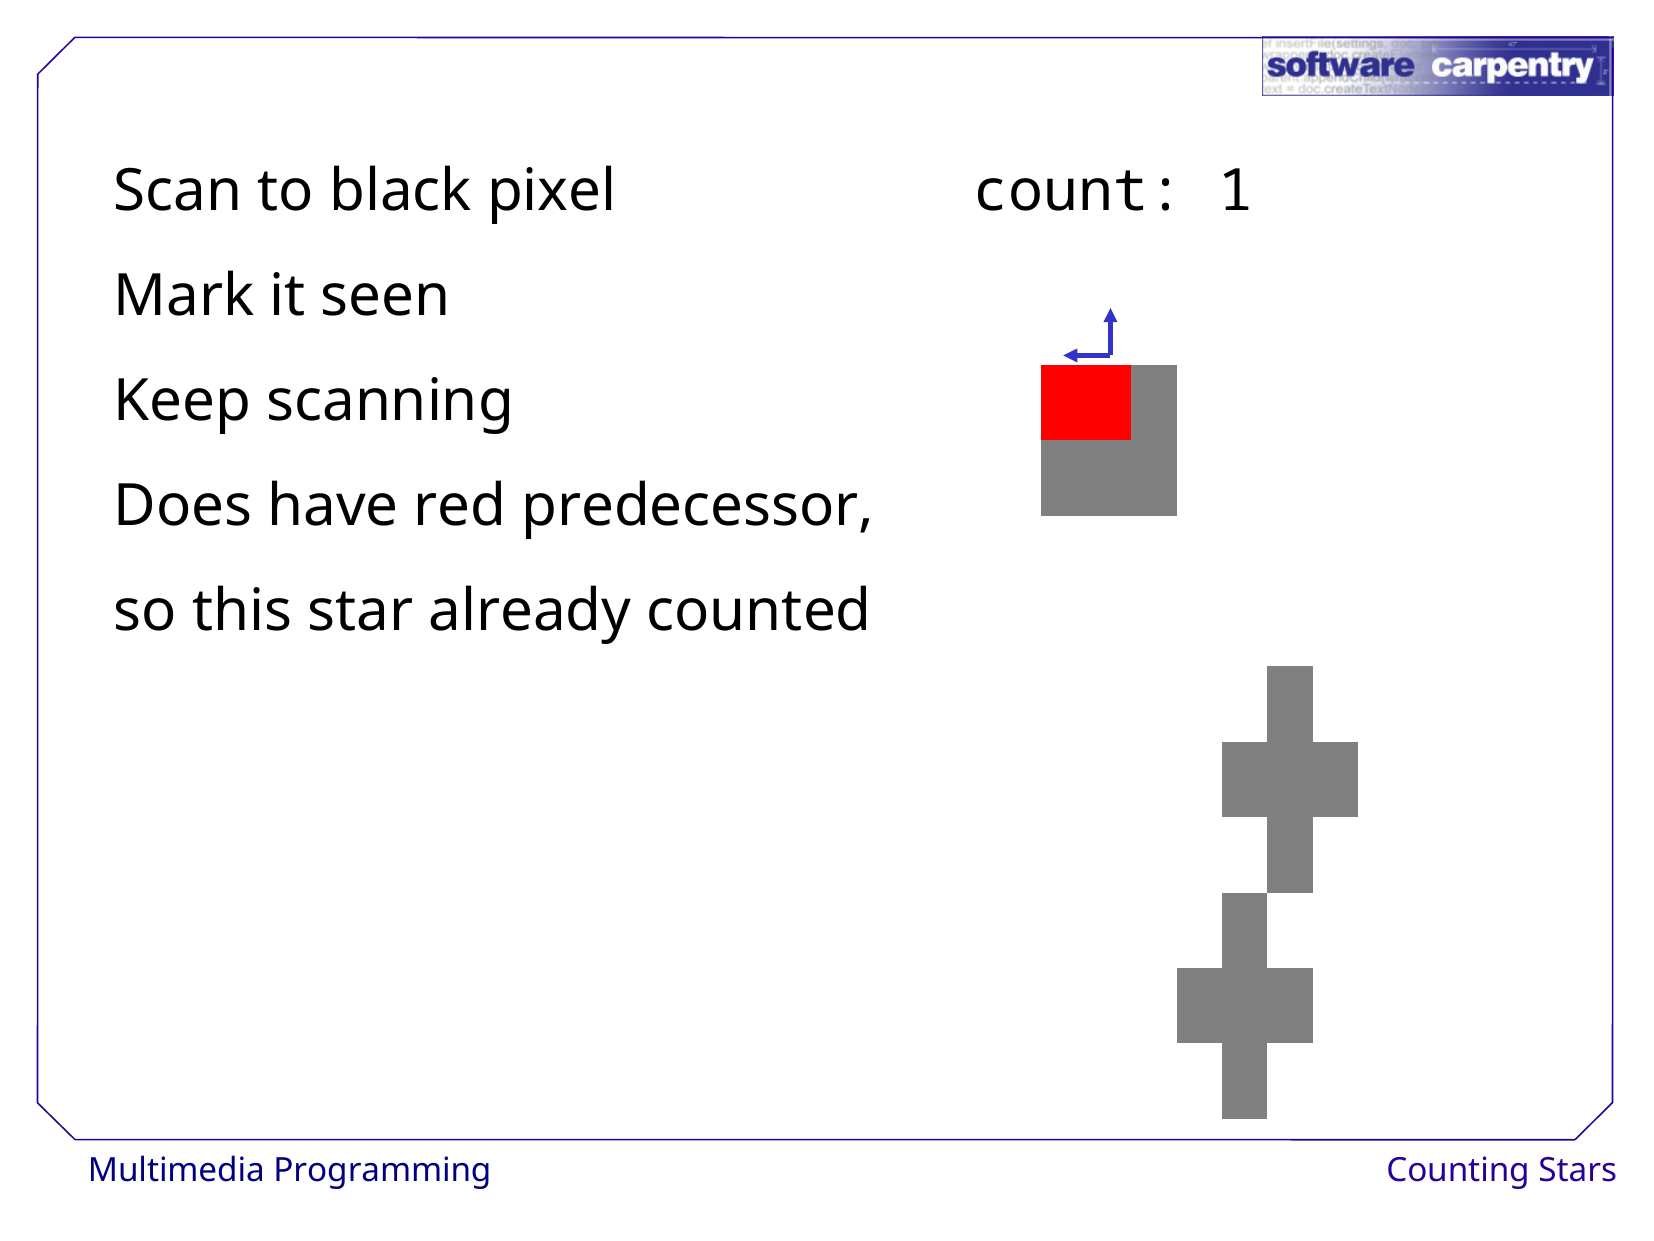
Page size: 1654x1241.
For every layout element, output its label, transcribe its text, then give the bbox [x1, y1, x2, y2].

table_header [1131, 289, 1177, 365]
table_cell [1086, 893, 1131, 968]
table_cell [995, 591, 1041, 666]
table_header [1222, 289, 1267, 365]
table_header [1267, 289, 1313, 365]
table_cell [1177, 1043, 1222, 1119]
table_cell [1086, 591, 1131, 666]
table_cell [1131, 742, 1177, 817]
table_cell [1041, 742, 1086, 817]
table_cell [950, 666, 995, 742]
table_cell [1222, 591, 1267, 666]
table_cell [1131, 666, 1177, 742]
table_cell [1041, 516, 1086, 591]
table_cell [1267, 1119, 1313, 1194]
table_cell [1041, 440, 1086, 516]
table_cell [1358, 968, 1403, 1043]
table_cell [1177, 817, 1222, 893]
table_cell [1358, 817, 1403, 893]
table_cell [950, 817, 995, 893]
table_cell [950, 365, 995, 440]
table_cell [1131, 1043, 1177, 1119]
table_cell [1086, 968, 1131, 1043]
table_cell [995, 968, 1041, 1043]
table_cell [1358, 666, 1403, 742]
table_cell [1358, 365, 1403, 440]
picture [1262, 36, 1614, 96]
table_cell [1313, 516, 1358, 591]
table_cell [1313, 893, 1358, 968]
table_cell [1041, 666, 1086, 742]
table_cell [995, 440, 1041, 516]
table_cell [1267, 742, 1313, 817]
table_cell [1222, 1119, 1267, 1194]
table_cell [1086, 365, 1131, 440]
table_cell [1313, 591, 1358, 666]
table_cell [950, 742, 995, 817]
table_cell [1086, 666, 1131, 742]
table_cell [995, 1119, 1041, 1194]
table_cell [1041, 817, 1086, 893]
table_cell [1313, 742, 1358, 817]
table_cell [1131, 440, 1177, 516]
table_cell [1086, 1119, 1131, 1194]
table_cell [1131, 365, 1177, 440]
table_cell [1222, 893, 1267, 968]
table_cell [1177, 968, 1222, 1043]
table_cell [1086, 440, 1131, 516]
table_cell [1041, 365, 1086, 440]
table_header [1358, 289, 1403, 365]
table_cell [1267, 817, 1313, 893]
table_cell [1086, 817, 1131, 893]
table_cell [1267, 516, 1313, 591]
table_cell [1177, 591, 1222, 666]
table_cell [950, 1043, 995, 1119]
table_cell [1267, 968, 1313, 1043]
table_cell [995, 817, 1041, 893]
table_cell [1131, 968, 1177, 1043]
table_cell [1358, 893, 1403, 968]
table_cell [995, 365, 1041, 440]
table_cell [1267, 440, 1313, 516]
table_cell [1313, 666, 1358, 742]
table_cell [1222, 817, 1267, 893]
table_cell [1222, 968, 1267, 1043]
table_cell [950, 591, 995, 666]
table_cell [1313, 440, 1358, 516]
table_cell [1222, 365, 1267, 440]
table_cell [1313, 1043, 1358, 1119]
table_cell [1177, 1119, 1222, 1194]
table_cell [1177, 666, 1222, 742]
table_cell [1177, 516, 1222, 591]
table_cell [1177, 742, 1222, 817]
table_cell [1222, 742, 1267, 817]
table_cell [1177, 365, 1222, 440]
table_header [1086, 289, 1131, 365]
table_cell [1131, 817, 1177, 893]
table_header [1177, 289, 1222, 365]
table_cell [1041, 591, 1086, 666]
table_cell [1313, 1119, 1358, 1194]
table_cell [1086, 516, 1131, 591]
table_header [950, 289, 995, 365]
table_cell [1358, 1043, 1403, 1119]
table_cell [1041, 968, 1086, 1043]
table_cell [1358, 516, 1403, 591]
table_cell [1267, 893, 1313, 968]
table_cell [1222, 516, 1267, 591]
table_cell [1041, 893, 1086, 968]
table_cell [1313, 817, 1358, 893]
table_cell [950, 1119, 995, 1194]
table_cell [1222, 440, 1267, 516]
table_cell [950, 440, 995, 516]
table_cell [1222, 1043, 1267, 1119]
table_cell [950, 893, 995, 968]
table_cell [995, 742, 1041, 817]
table_cell [1131, 893, 1177, 968]
table_cell [1131, 591, 1177, 666]
table_cell [1313, 968, 1358, 1043]
table_cell [1131, 1119, 1177, 1194]
table_cell [1267, 666, 1313, 742]
table_cell [1358, 440, 1403, 516]
text_box count: 1 [959, 109, 1404, 231]
table_header [1313, 289, 1358, 365]
table_cell [1041, 1043, 1086, 1119]
table_cell [1313, 365, 1358, 440]
table_cell [1086, 1043, 1131, 1119]
table_cell [1131, 516, 1177, 591]
table_cell [1267, 1043, 1313, 1119]
table_cell [1267, 591, 1313, 666]
table_cell [1358, 742, 1403, 817]
table_cell [1086, 742, 1131, 817]
table_cell [995, 1043, 1041, 1119]
table_cell [1041, 1119, 1086, 1194]
table_cell [1177, 440, 1222, 516]
table_cell [995, 516, 1041, 591]
table_cell [1177, 893, 1222, 968]
text_box Scan to black pixel Mark it seen Keep scanning Does have red predecessor, so this star already counted [99, 109, 912, 650]
table_cell [1267, 365, 1313, 440]
table_cell [995, 666, 1041, 742]
table_cell [950, 516, 995, 591]
table_cell [950, 968, 995, 1043]
table_cell [1358, 591, 1403, 666]
table_cell [995, 893, 1041, 968]
table_header [1041, 289, 1086, 365]
table_cell [1358, 1119, 1403, 1194]
table_header [995, 289, 1041, 365]
table_cell [1222, 666, 1267, 742]
